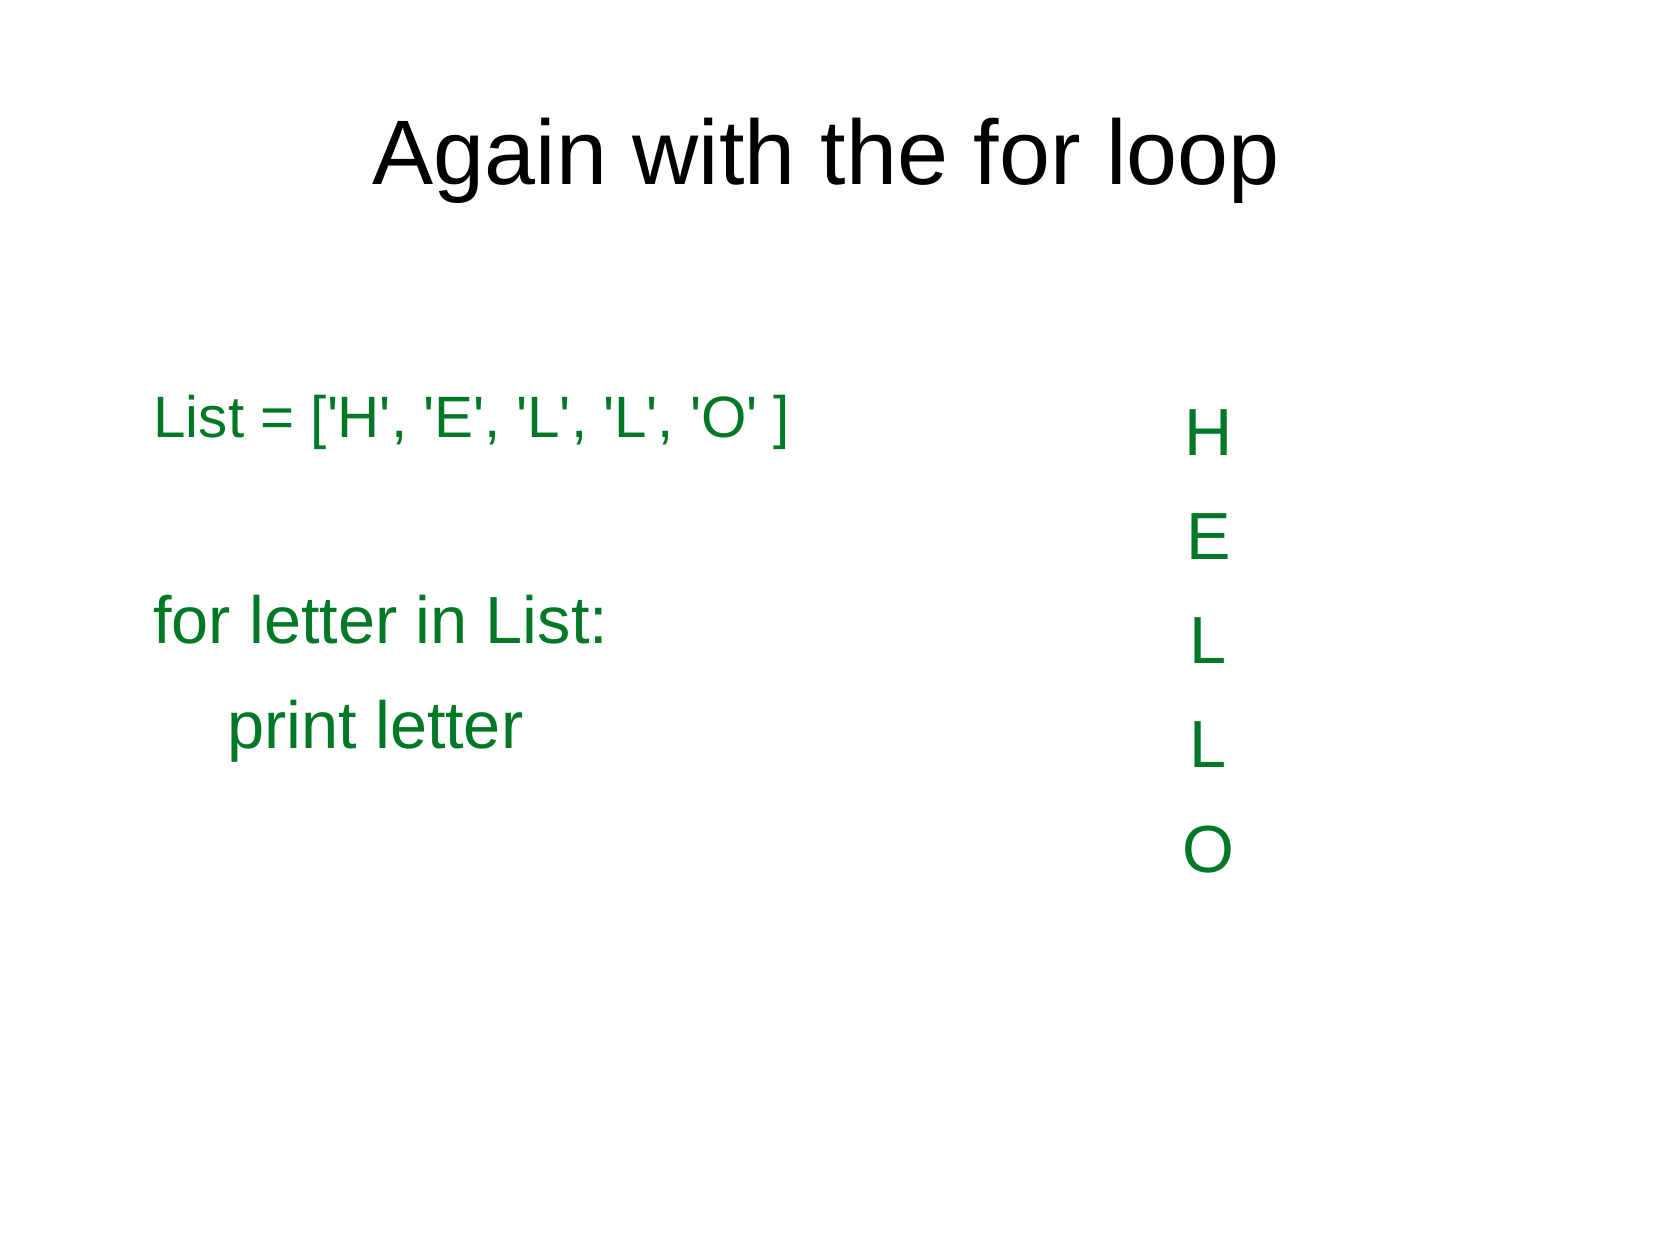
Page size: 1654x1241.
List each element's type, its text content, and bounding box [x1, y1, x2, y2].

title Again with the for loop [82, 49, 1571, 257]
list List = ['H', 'E', 'L', 'L', 'O' ] for letter in List: print letter [82, 290, 845, 1010]
list H E L L O [845, 290, 1572, 1010]
